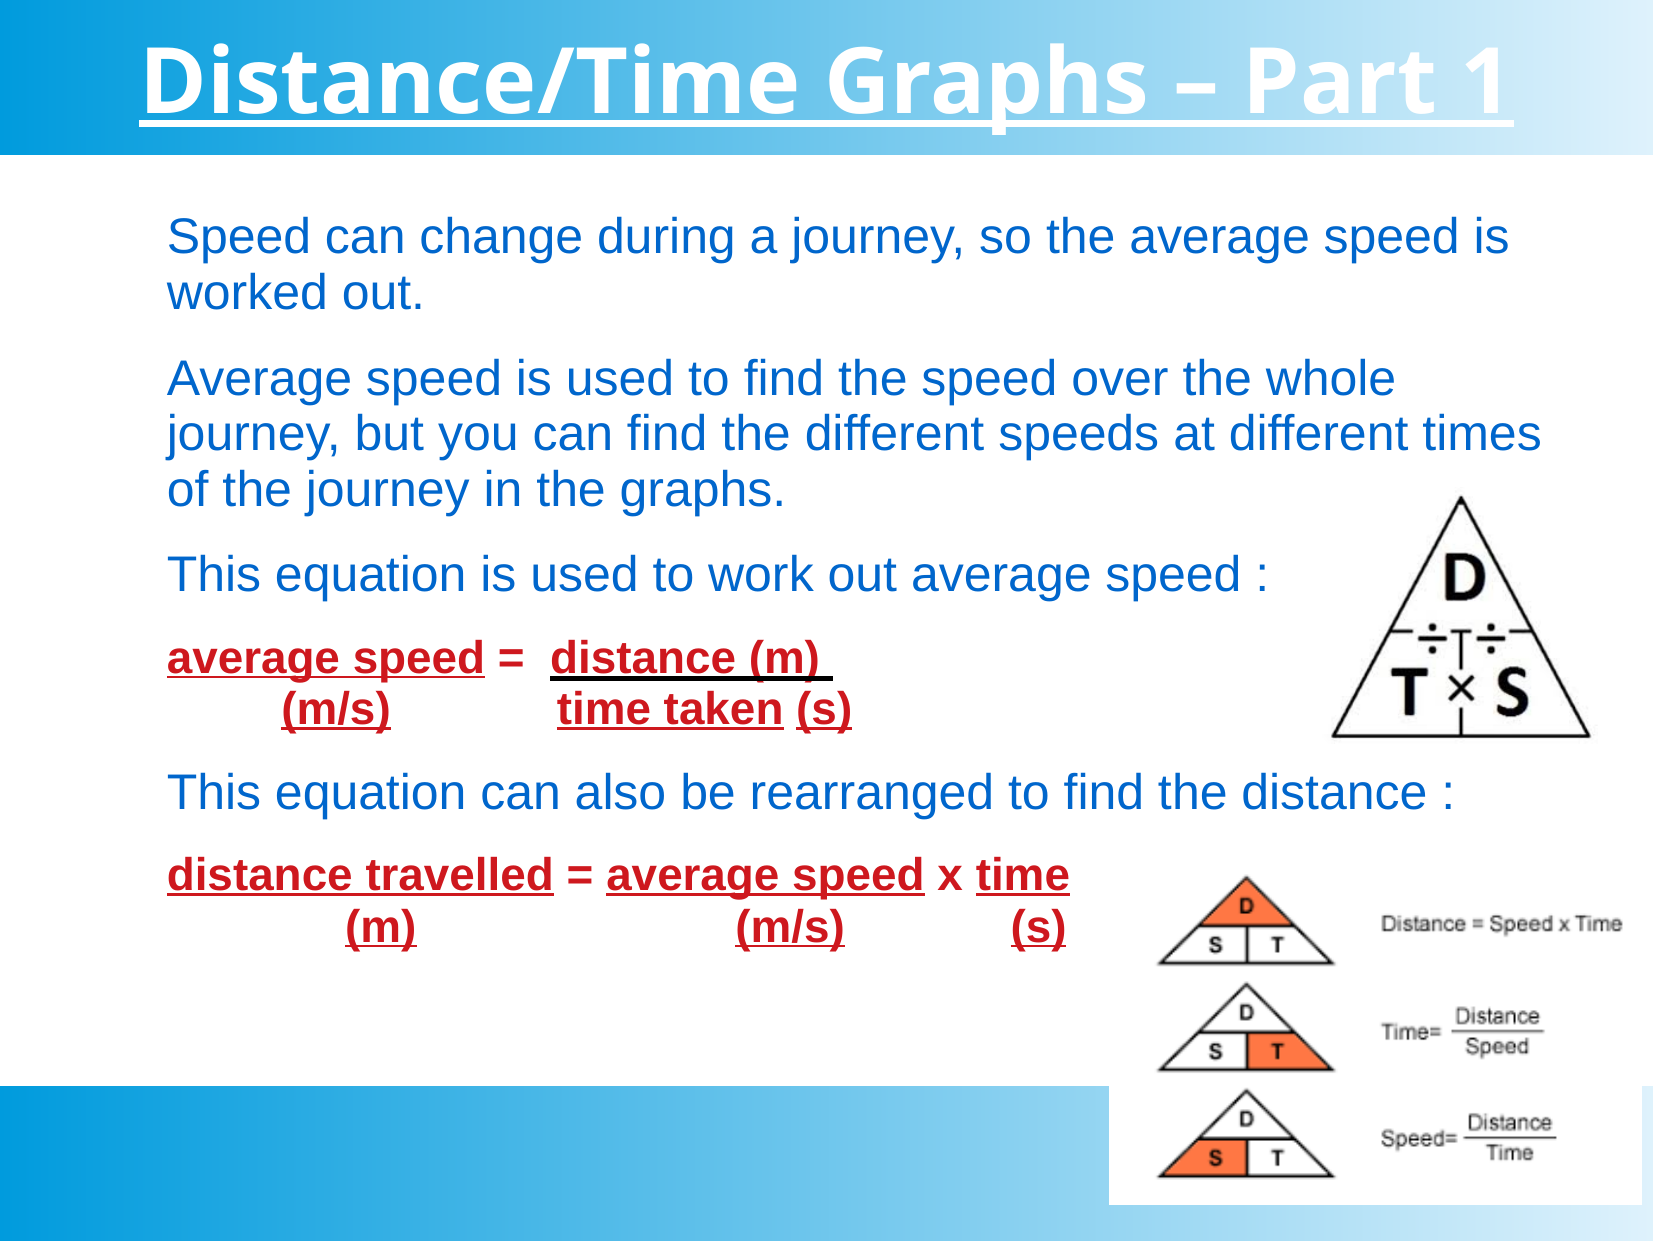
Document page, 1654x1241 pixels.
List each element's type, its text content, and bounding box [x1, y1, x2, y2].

picture [1109, 850, 1642, 1205]
picture [1322, 487, 1599, 745]
title Distance/Time Graphs – Part 1 [82, 25, 1571, 130]
list Speed can change during a journey, so the average speed is worked out. Average speed is used to find the speed over the whole journey, but you can find the different speeds at different times of the journey in the graphs. This equation is used to work out average speed : average speed = distance (m) (m/s) time taken (s) This equation can also be rearranged to find the distance : distance travelled = average speed x time (m) (m/s) (s) [95, 208, 1585, 929]
